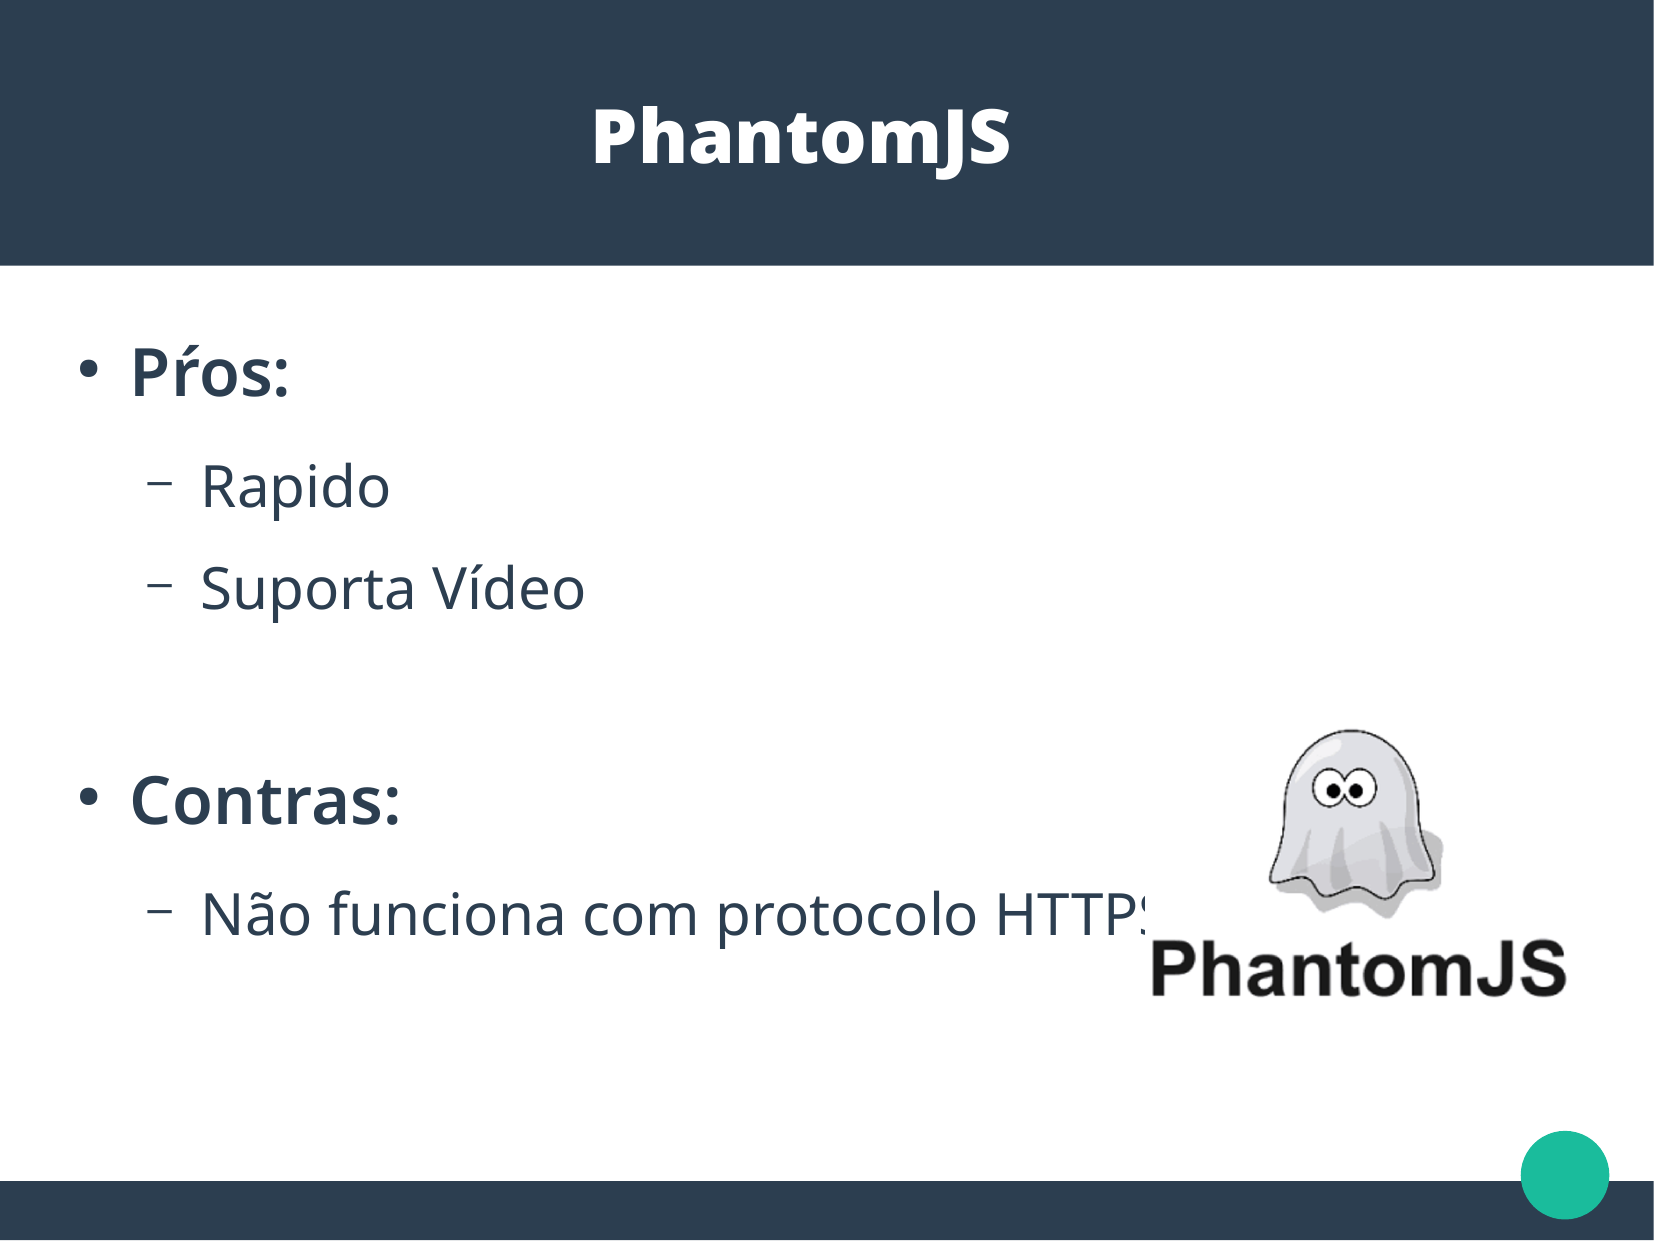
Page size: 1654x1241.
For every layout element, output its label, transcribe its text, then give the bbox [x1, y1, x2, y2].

title PhantomJS [590, 55, 1075, 213]
picture [1145, 720, 1571, 999]
list Pŕos: Rapido Suporta Vídeo Contras: Não funciona com protocolo HTTPS [59, 324, 1595, 1152]
